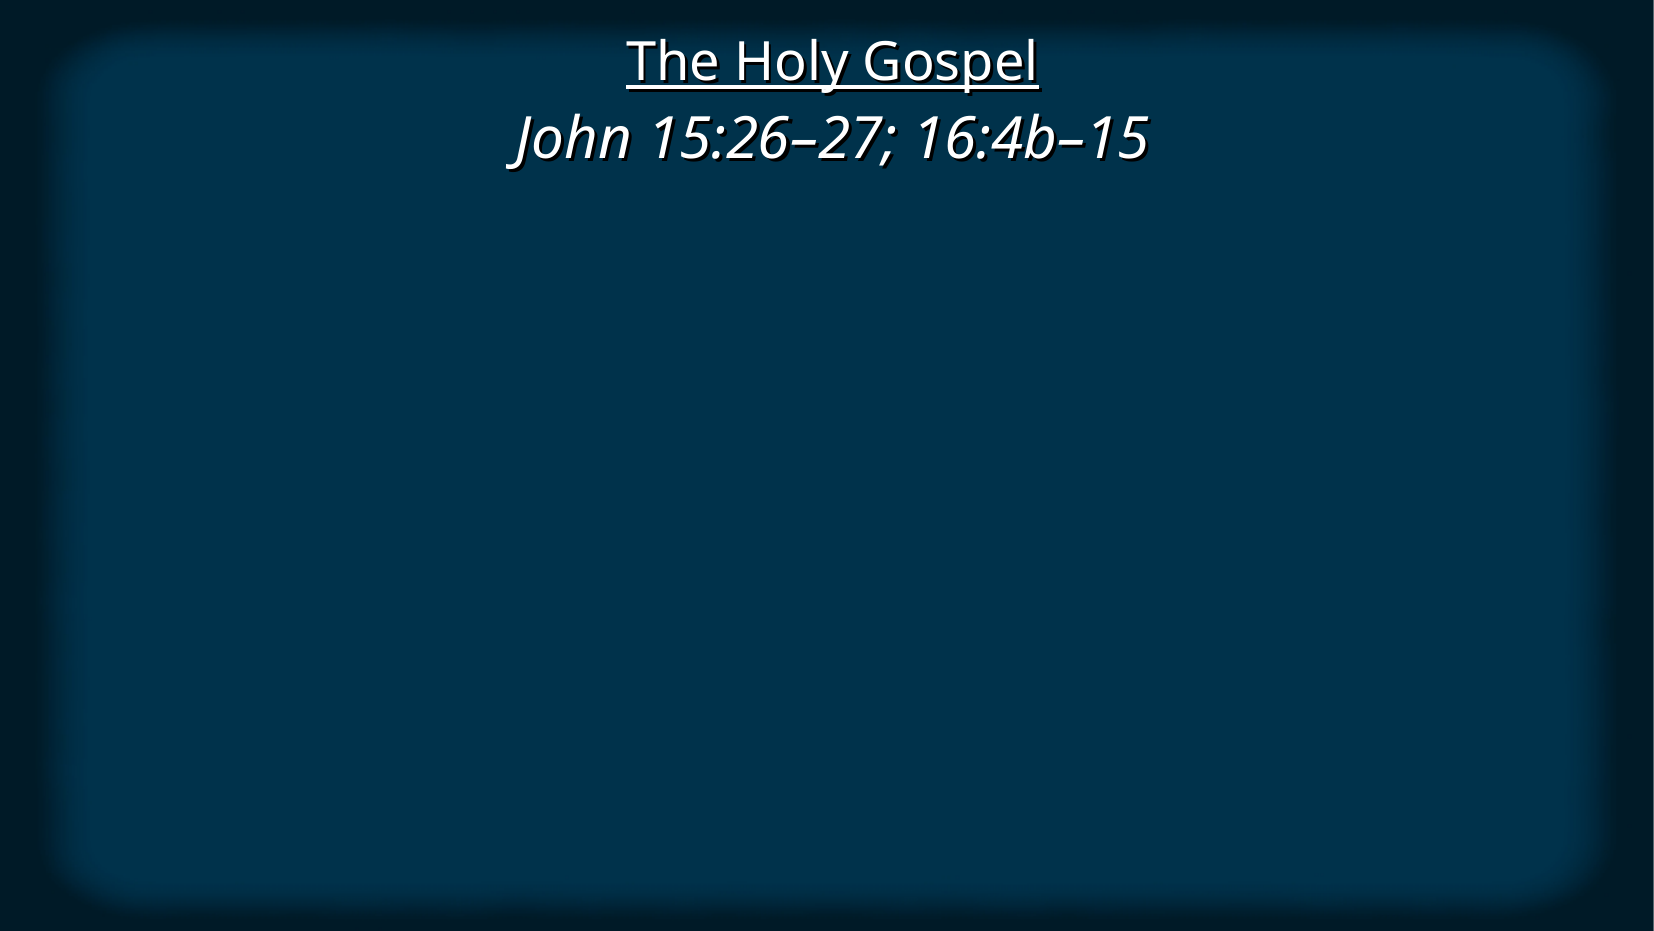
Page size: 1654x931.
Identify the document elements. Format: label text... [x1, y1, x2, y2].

picture [0, 0, 1654, 931]
text_box The Holy Gospel John 15:26–27; 16:4b–15 [90, 15, 1576, 179]
